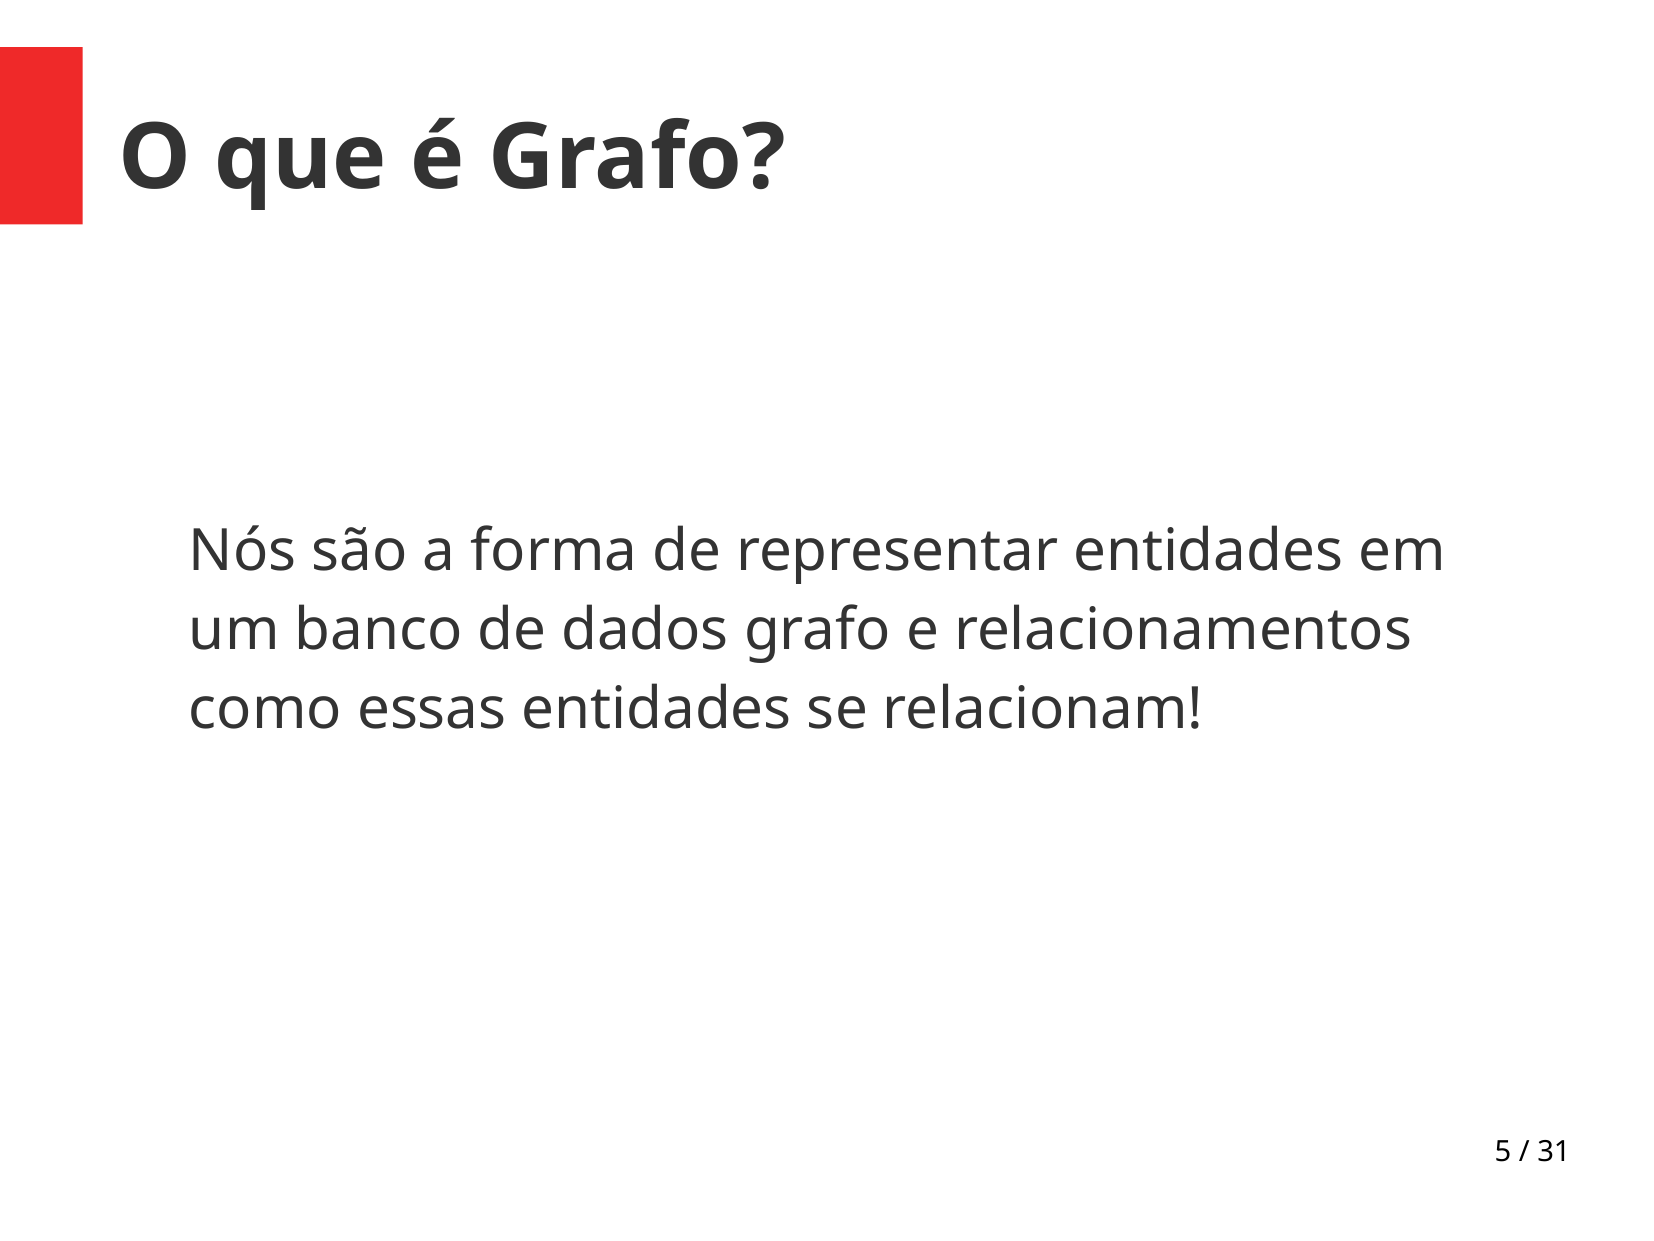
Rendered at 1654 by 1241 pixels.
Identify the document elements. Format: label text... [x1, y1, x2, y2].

list Nós são a forma de representar entidades em um banco de dados grafo e relacionamentos como essas entidades se relacionam! [118, 507, 1536, 768]
title O que é Grafo? [118, 45, 1571, 260]
